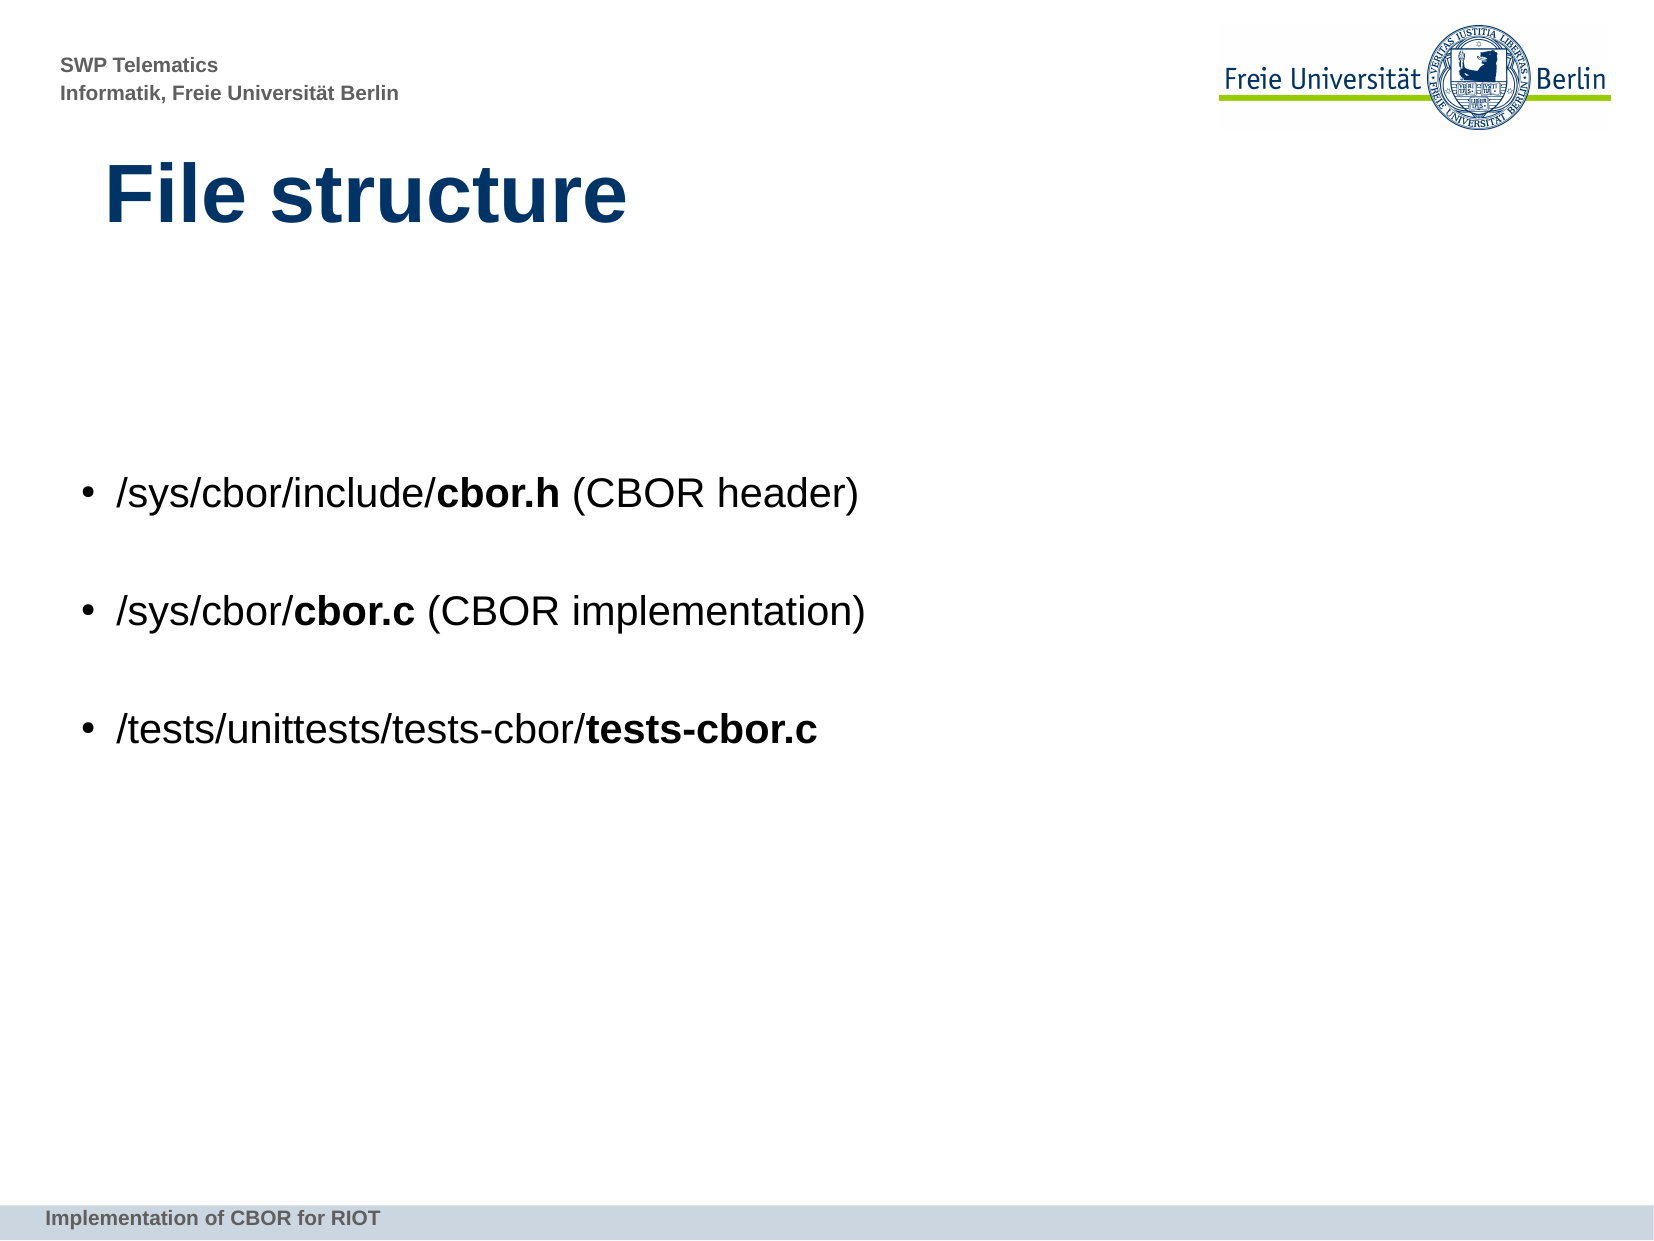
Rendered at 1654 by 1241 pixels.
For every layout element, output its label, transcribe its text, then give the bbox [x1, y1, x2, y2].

title File structure [45, 147, 1609, 260]
list /sys/cbor/include/cbor.h (CBOR header) /sys/cbor/cbor.c (CBOR implementation) /tests/unittests/tests-cbor/tests-cbor.c [45, 352, 1609, 1073]
picture [1219, 25, 1611, 130]
